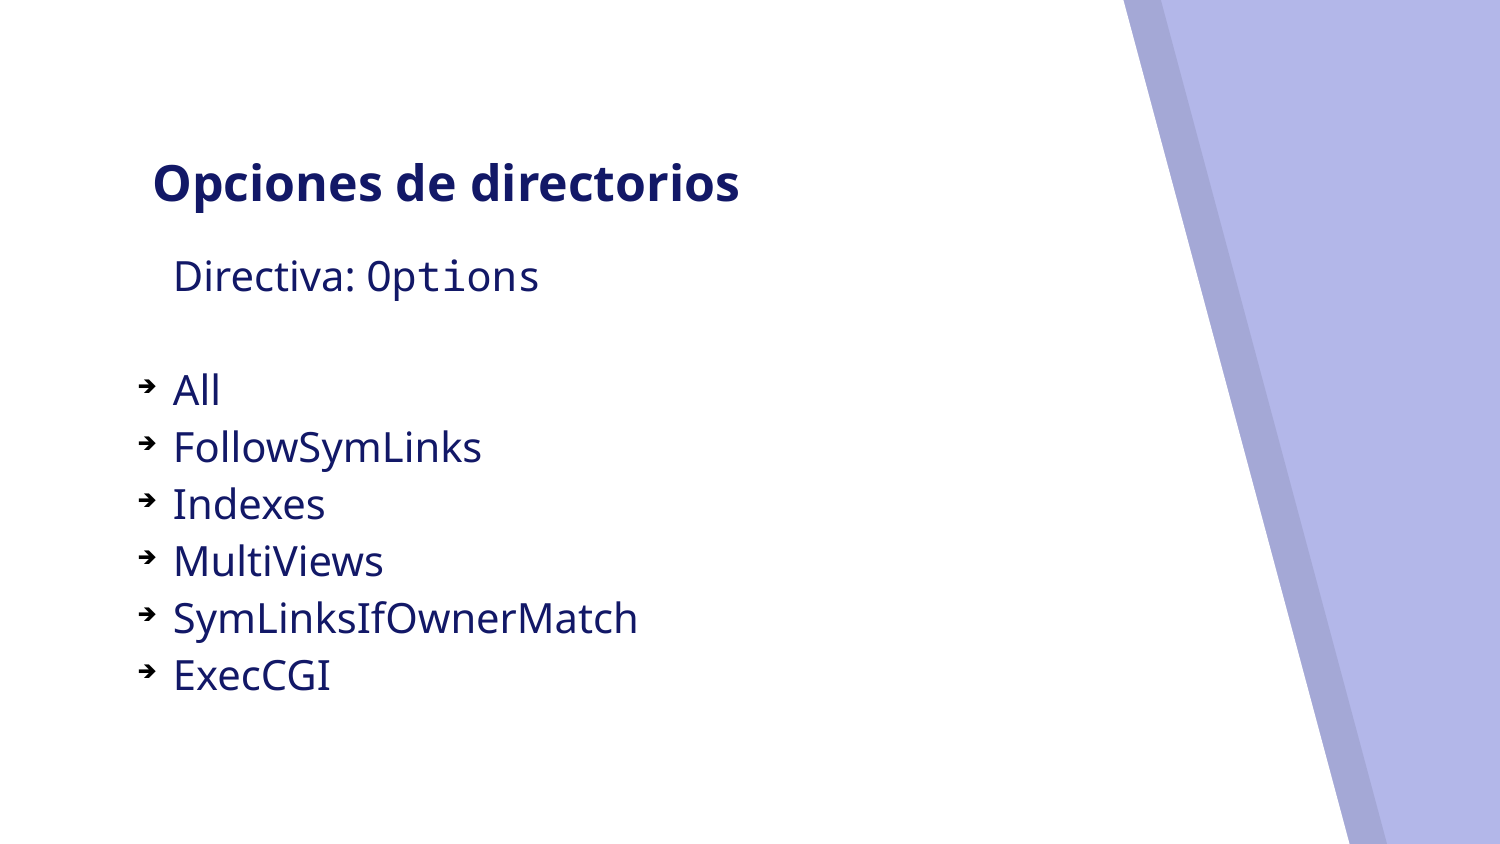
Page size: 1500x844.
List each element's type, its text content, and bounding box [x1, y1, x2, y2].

text_box Directiva: Options All FollowSymLinks Indexes MultiViews SymLinksIfOwnerMatch ExecCGI [137, 246, 1011, 781]
title Opciones de directorios [137, 146, 1011, 227]
